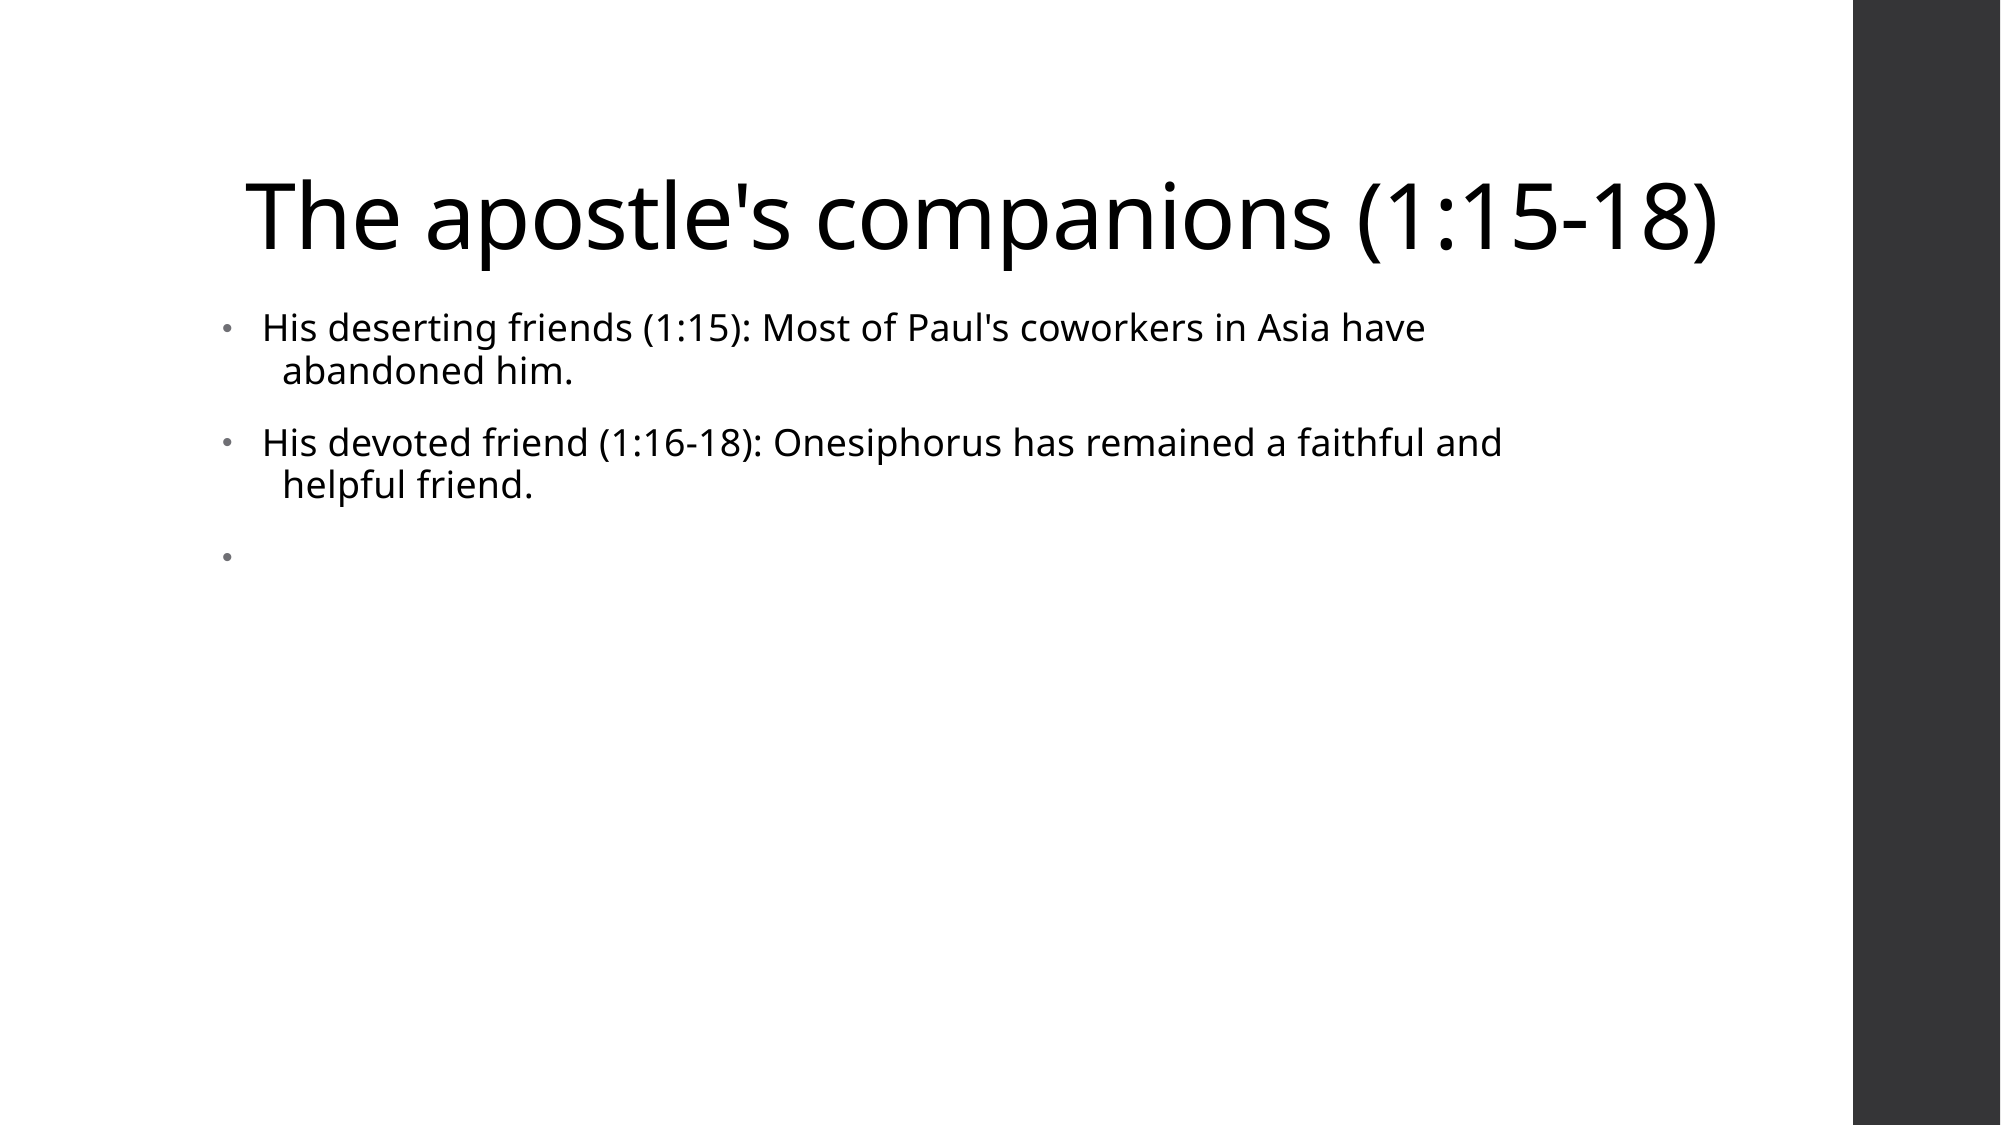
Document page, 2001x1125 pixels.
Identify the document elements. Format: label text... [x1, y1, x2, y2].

title The apostle's companions (1:15-18) [206, 60, 1797, 278]
list His deserting friends (1:15): Most of Paul's coworkers in Asia have abandoned him. His devoted friend (1:16-18): Onesiphorus has remained a faithful and helpful friend. [206, 299, 1617, 1014]
